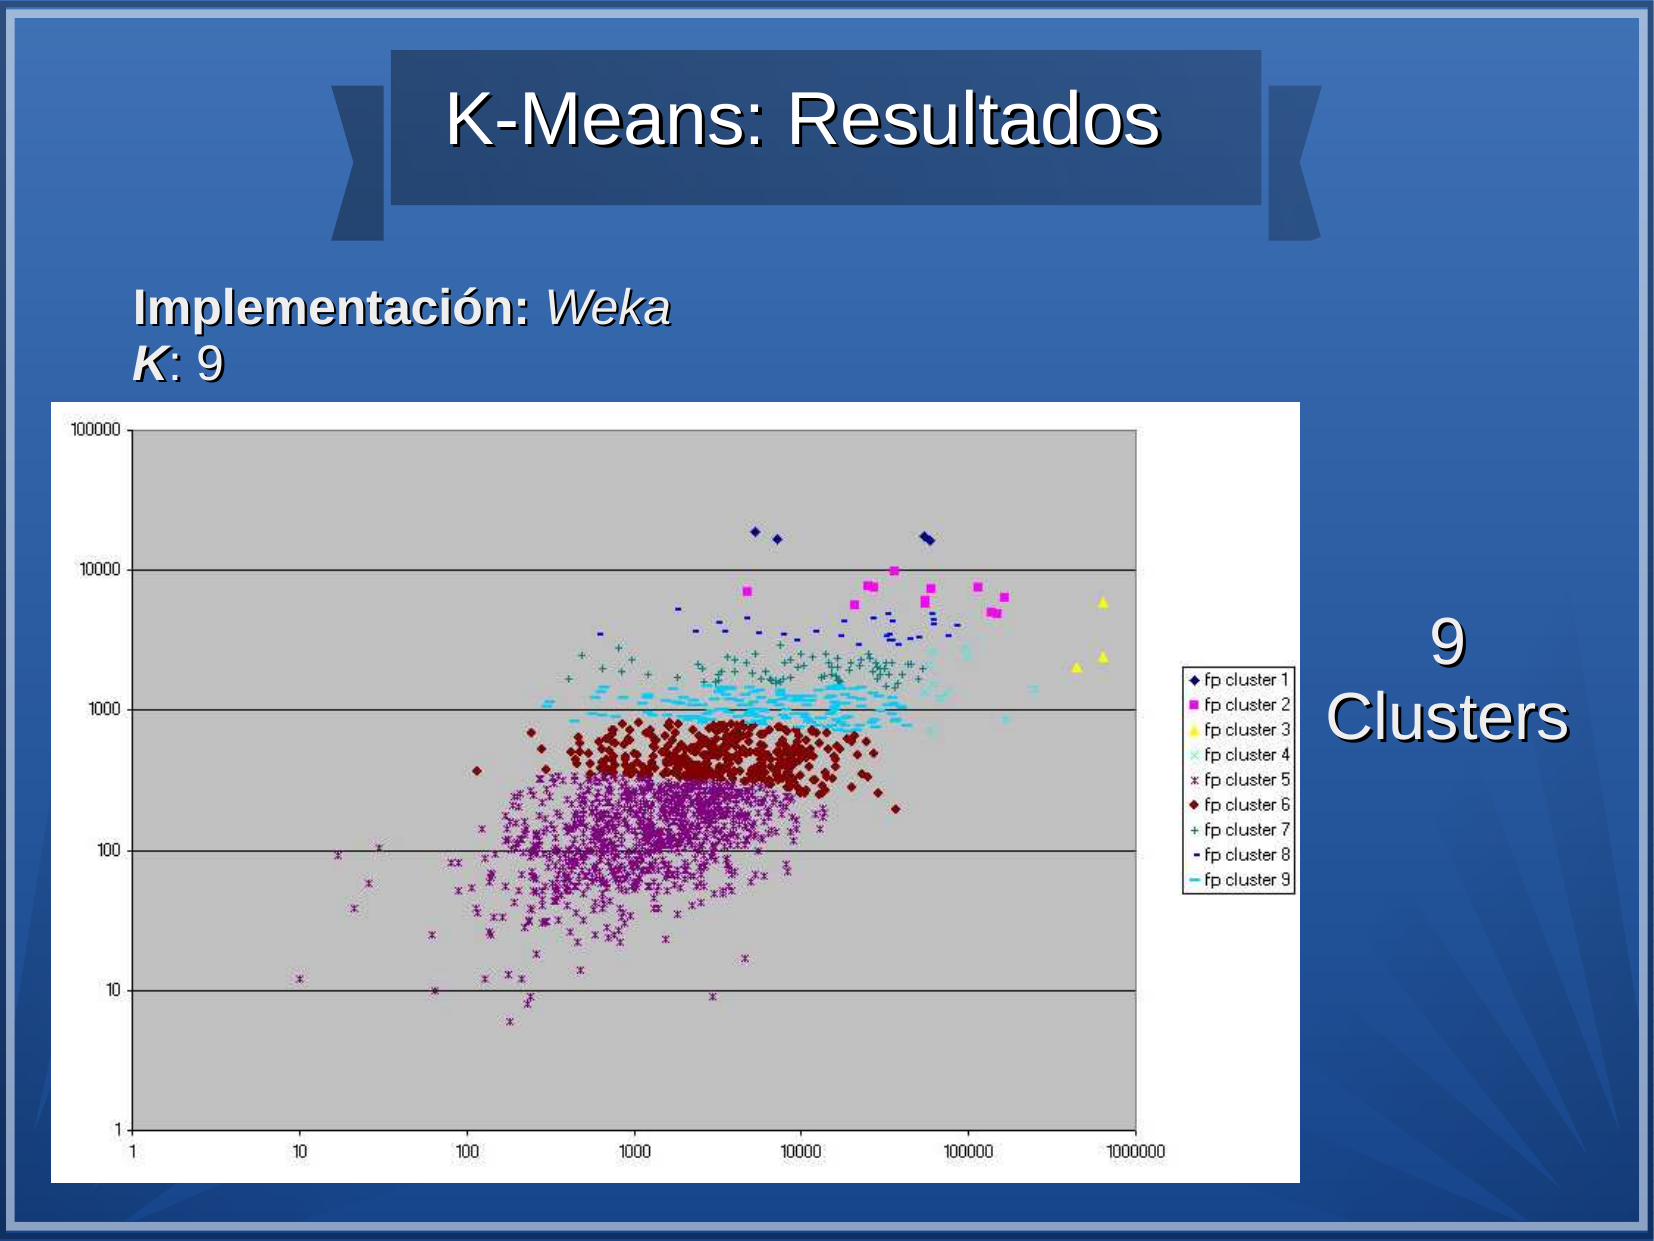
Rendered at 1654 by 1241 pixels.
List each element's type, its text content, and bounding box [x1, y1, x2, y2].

title K-Means: Resultados [0, 15, 1607, 221]
picture [51, 402, 1300, 1183]
text_box 9 Clusters [1311, 596, 1619, 766]
text_box Implementación: Weka K: 9 [118, 271, 687, 398]
